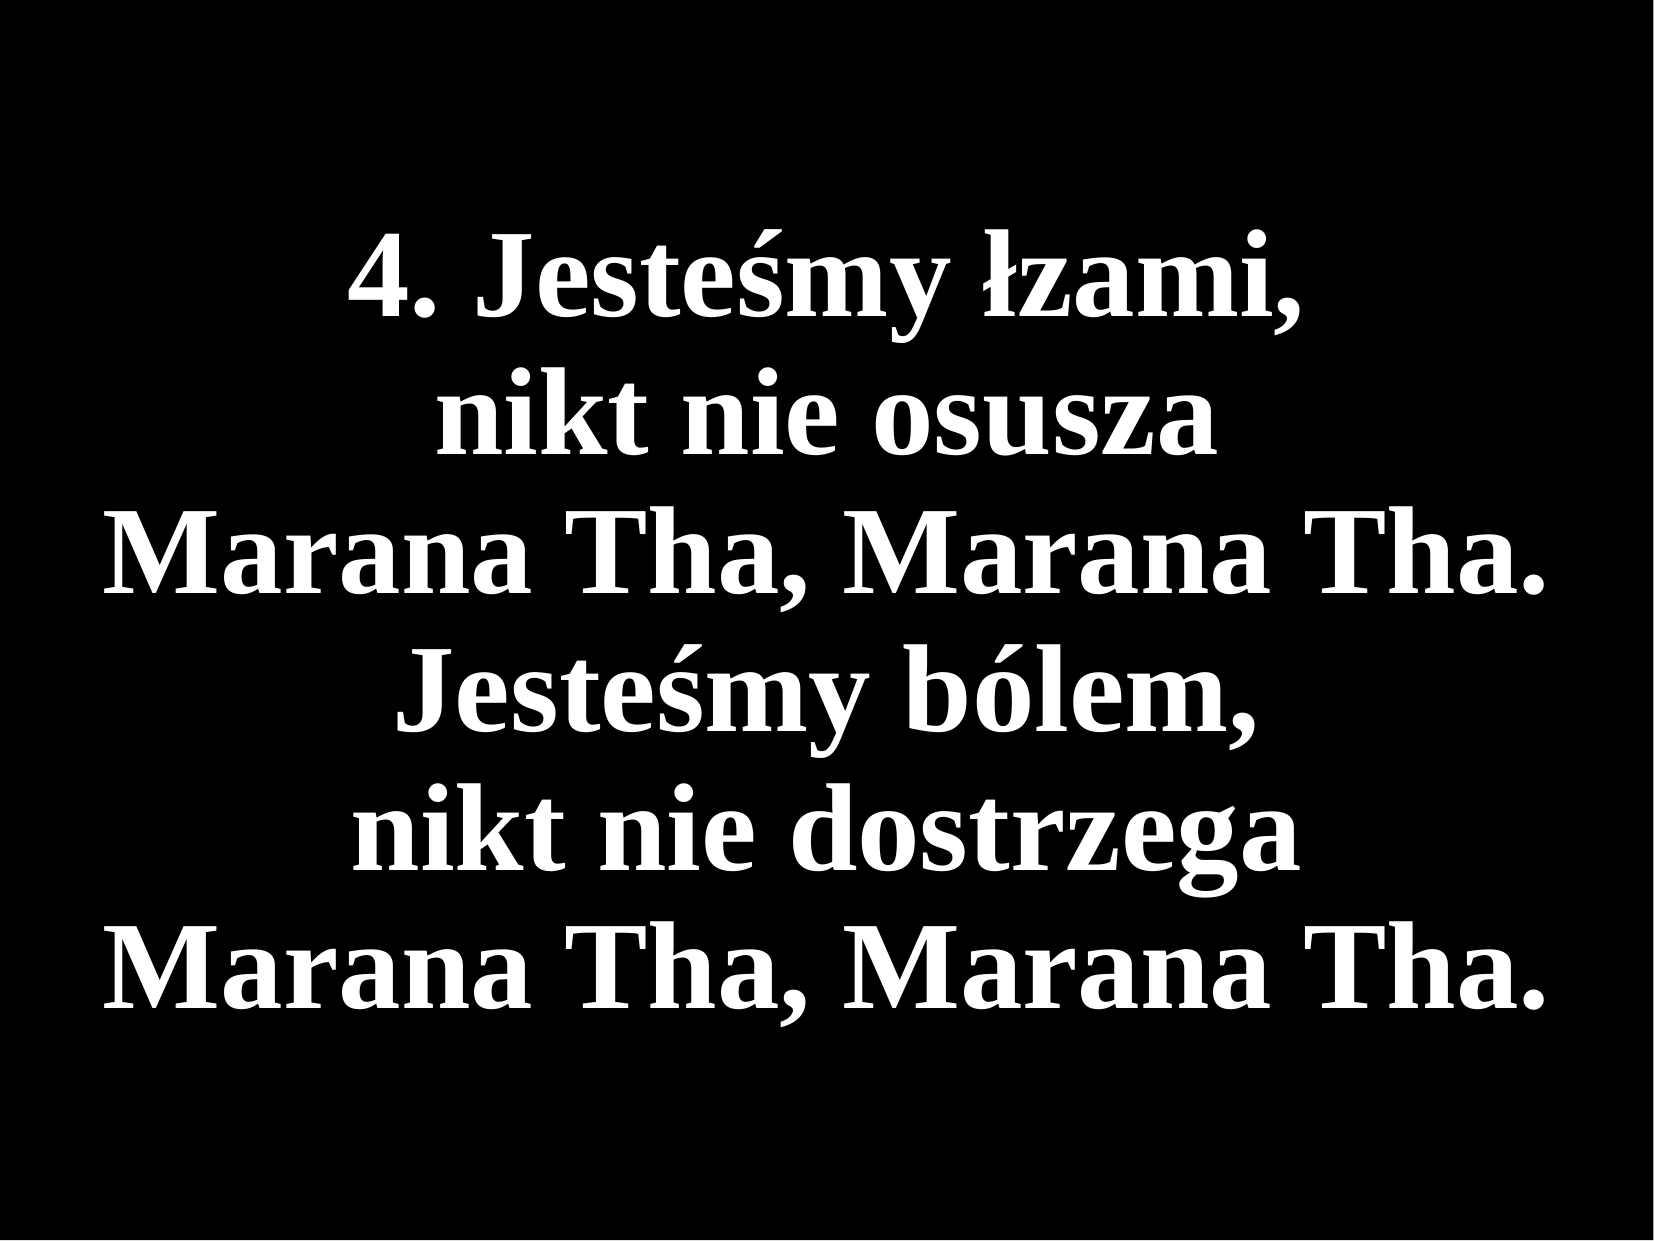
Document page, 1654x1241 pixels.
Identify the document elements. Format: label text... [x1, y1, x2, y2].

title 4. Jesteśmy łzami, nikt nie osusza Marana Tha, Marana Tha. Jesteśmy bólem, nikt nie dostrzega Marana Tha, Marana Tha. [0, 0, 1654, 1241]
